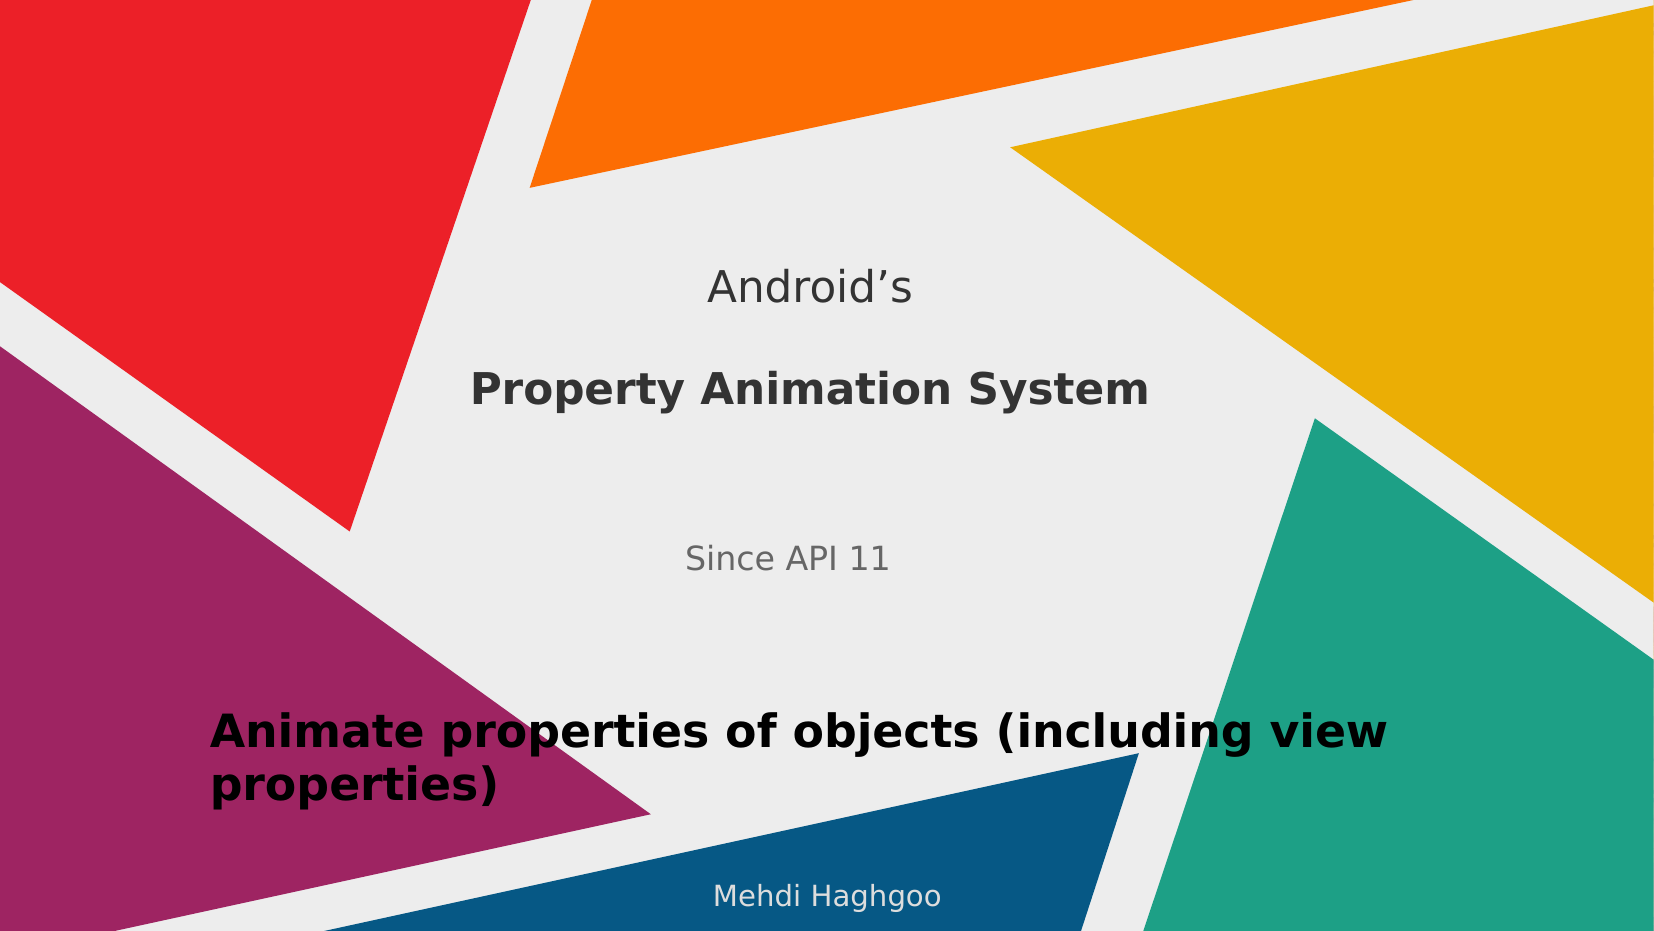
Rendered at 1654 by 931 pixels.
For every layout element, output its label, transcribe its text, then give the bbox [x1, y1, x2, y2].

title Android’s Property Animation System [465, 240, 1156, 488]
list Since API 11 [614, 540, 931, 597]
text_box Animate properties of objects (including view properties) [194, 697, 1430, 819]
